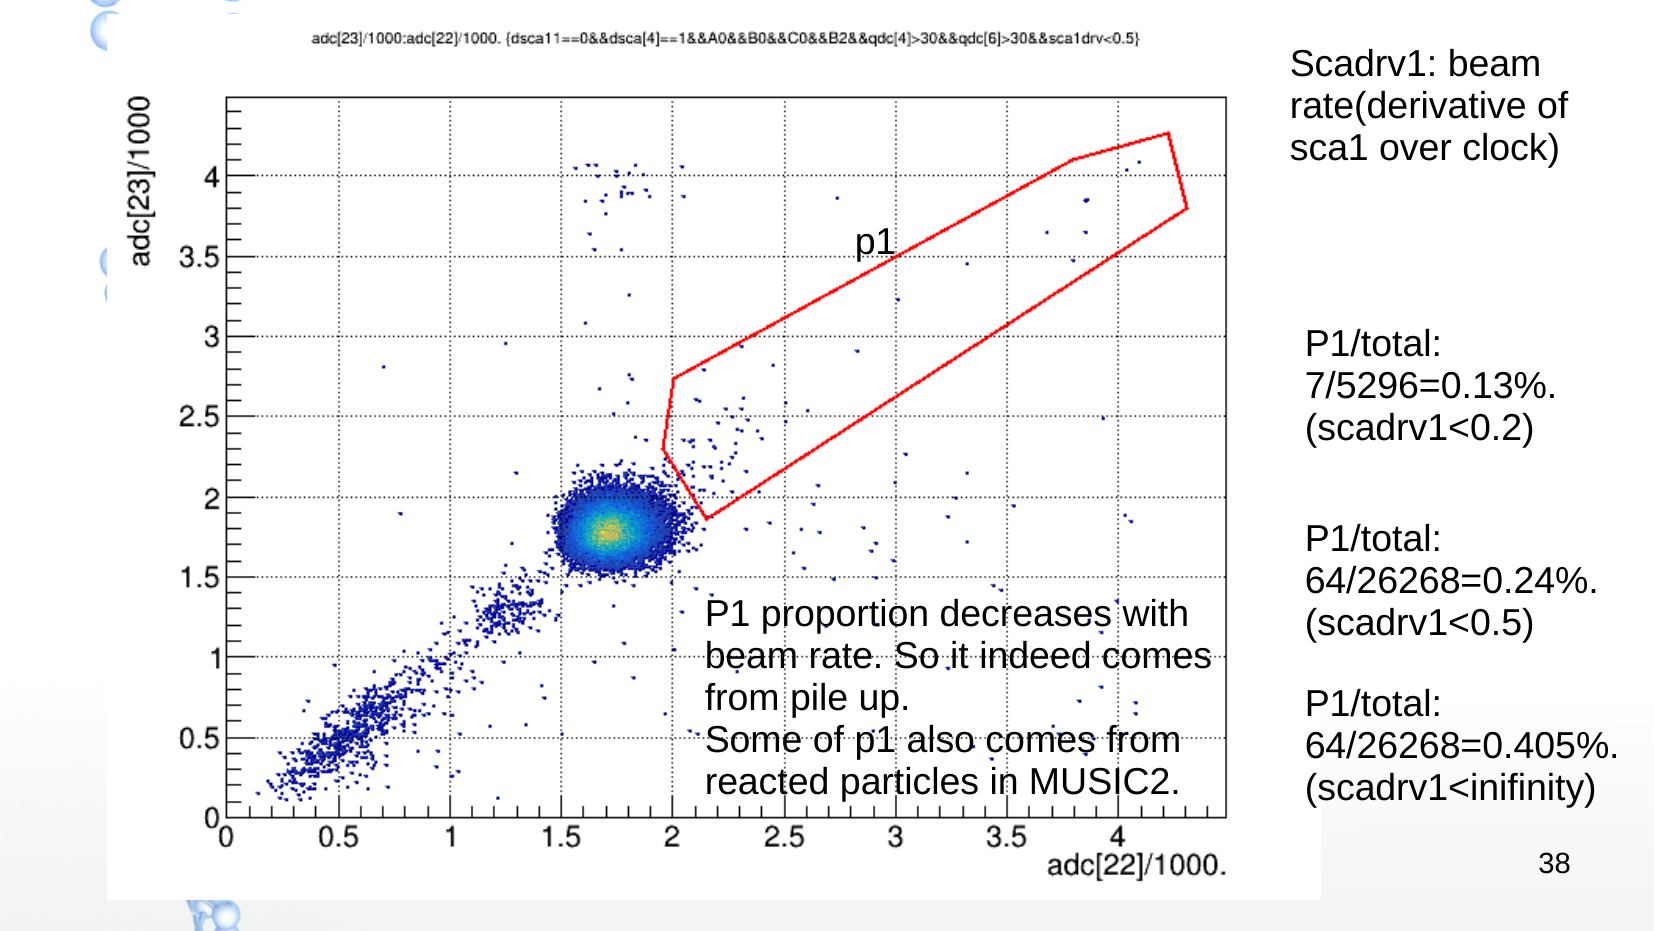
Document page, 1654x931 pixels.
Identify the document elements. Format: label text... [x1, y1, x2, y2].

text_box P1/total: 7/5296=0.13%. (scadrv1<0.2) [1290, 315, 1624, 466]
text_box p1 [840, 213, 916, 271]
text_box P1/total: 64/26268=0.24%. (scadrv1<0.5) [1290, 510, 1624, 661]
text_box P1 proportion decreases with beam rate. So it indeed comes from pile up. Some of p1 also comes from reacted particles in MUSIC2. [690, 585, 1231, 810]
picture [0, 0, 1654, 931]
text_box Scadrv1: beam rate(derivative of sca1 over clock) [1275, 35, 1651, 261]
text_box P1/total: 64/26268=0.405%. (scadrv1<inifinity) [1290, 675, 1636, 826]
